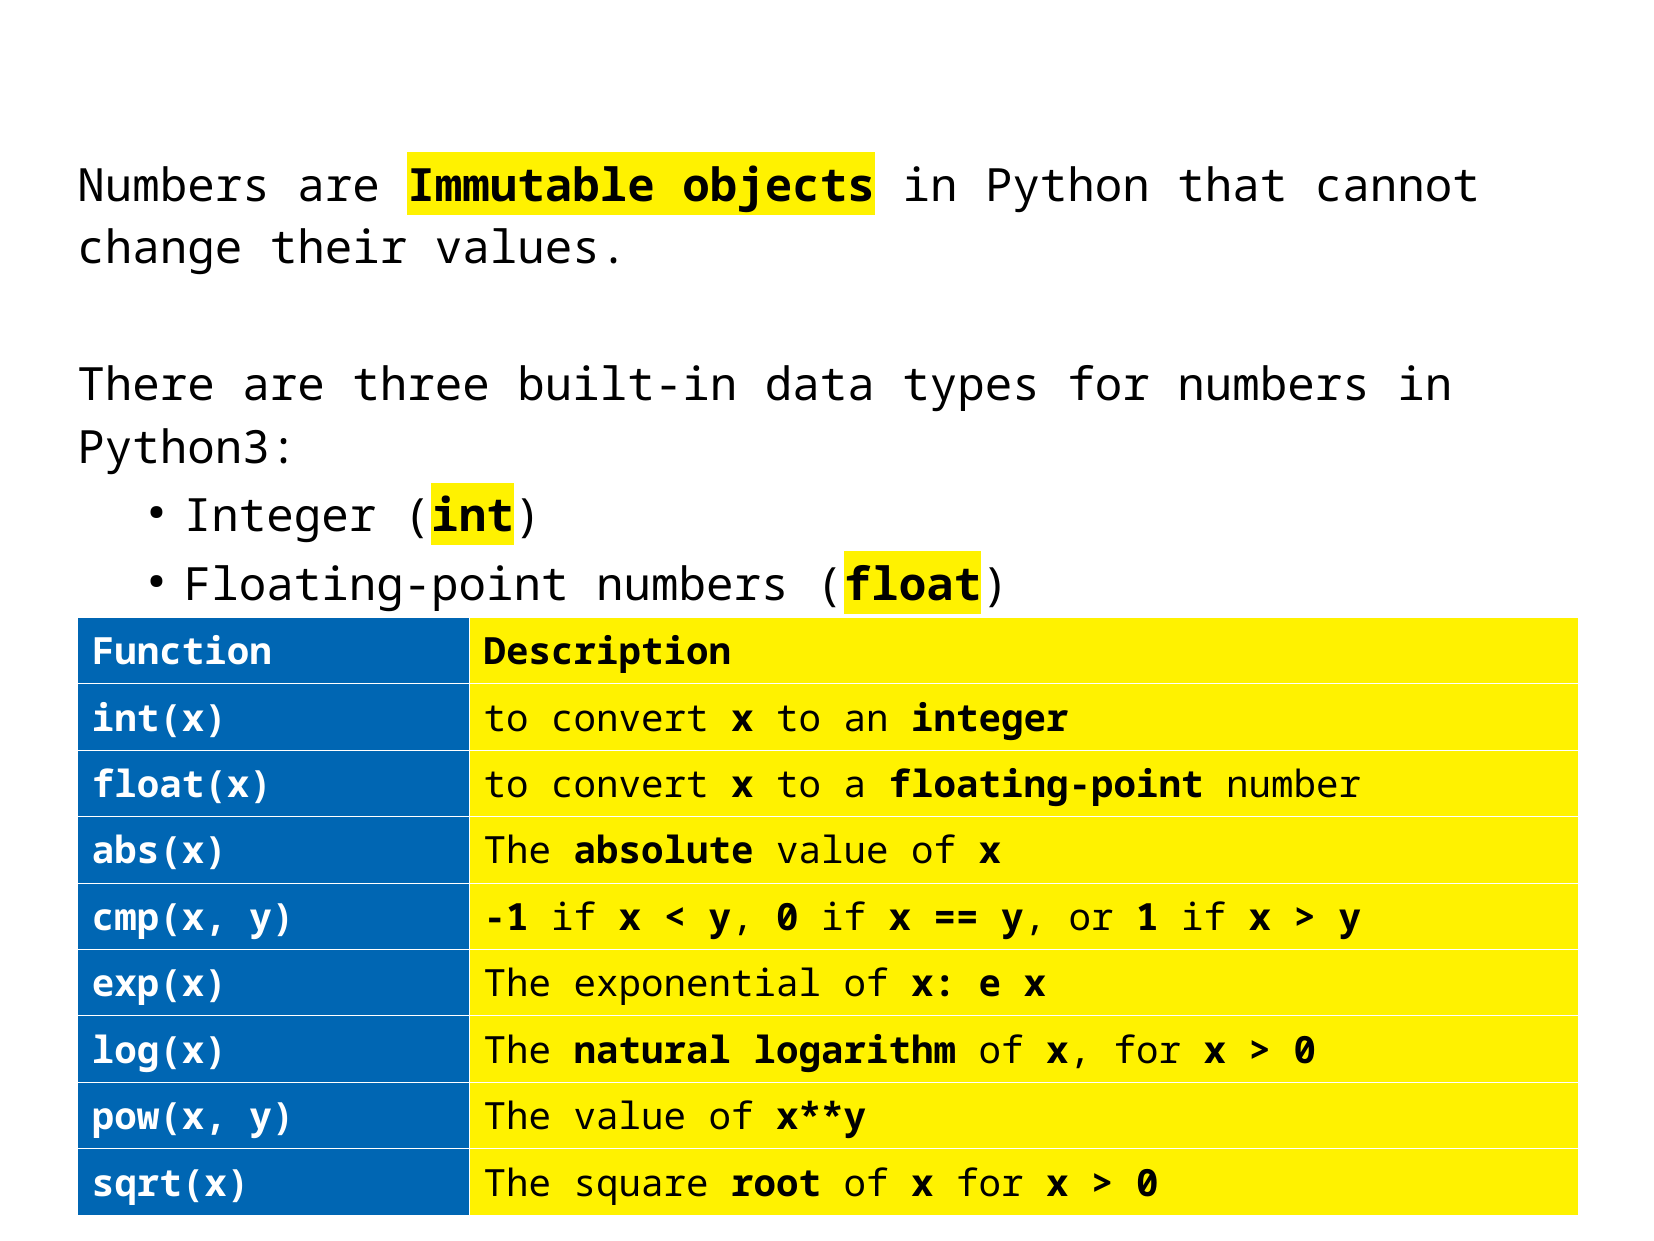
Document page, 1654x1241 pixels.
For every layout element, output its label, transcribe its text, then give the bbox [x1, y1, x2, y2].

table_header Function [78, 618, 469, 683]
table_cell The value of x**y [470, 1083, 1578, 1148]
table_cell The absolute value of x [470, 817, 1578, 883]
table_cell int(x) [78, 684, 469, 750]
table_cell The exponential of x: e x [470, 950, 1578, 1015]
table_cell abs(x) [78, 817, 469, 883]
text_box Numbers are Immutable objects in Python that cannot change their values. There are three built-in data types for numbers in Python3: Integer (int) Floating-point numbers (float) Complex numbers: <real part> + <imaginary part>j Common Number Functions [62, 144, 1591, 665]
table_cell The square root of x for x > 0 [470, 1149, 1578, 1215]
table_cell sqrt(x) [78, 1149, 469, 1215]
table_cell -1 if x < y, 0 if x == y, or 1 if x > y [470, 884, 1578, 949]
table_header Description [470, 618, 1578, 683]
table_cell to convert x to a floating-point number [470, 751, 1578, 816]
table_cell to convert x to an integer [470, 684, 1578, 750]
table_cell The natural logarithm of x, for x > 0 [470, 1016, 1578, 1082]
table_cell cmp(x, y) [78, 884, 469, 949]
table_cell float(x) [78, 751, 469, 816]
table_cell exp(x) [78, 950, 469, 1015]
table_cell log(x) [78, 1016, 469, 1082]
table_cell pow(x, y) [78, 1083, 469, 1148]
